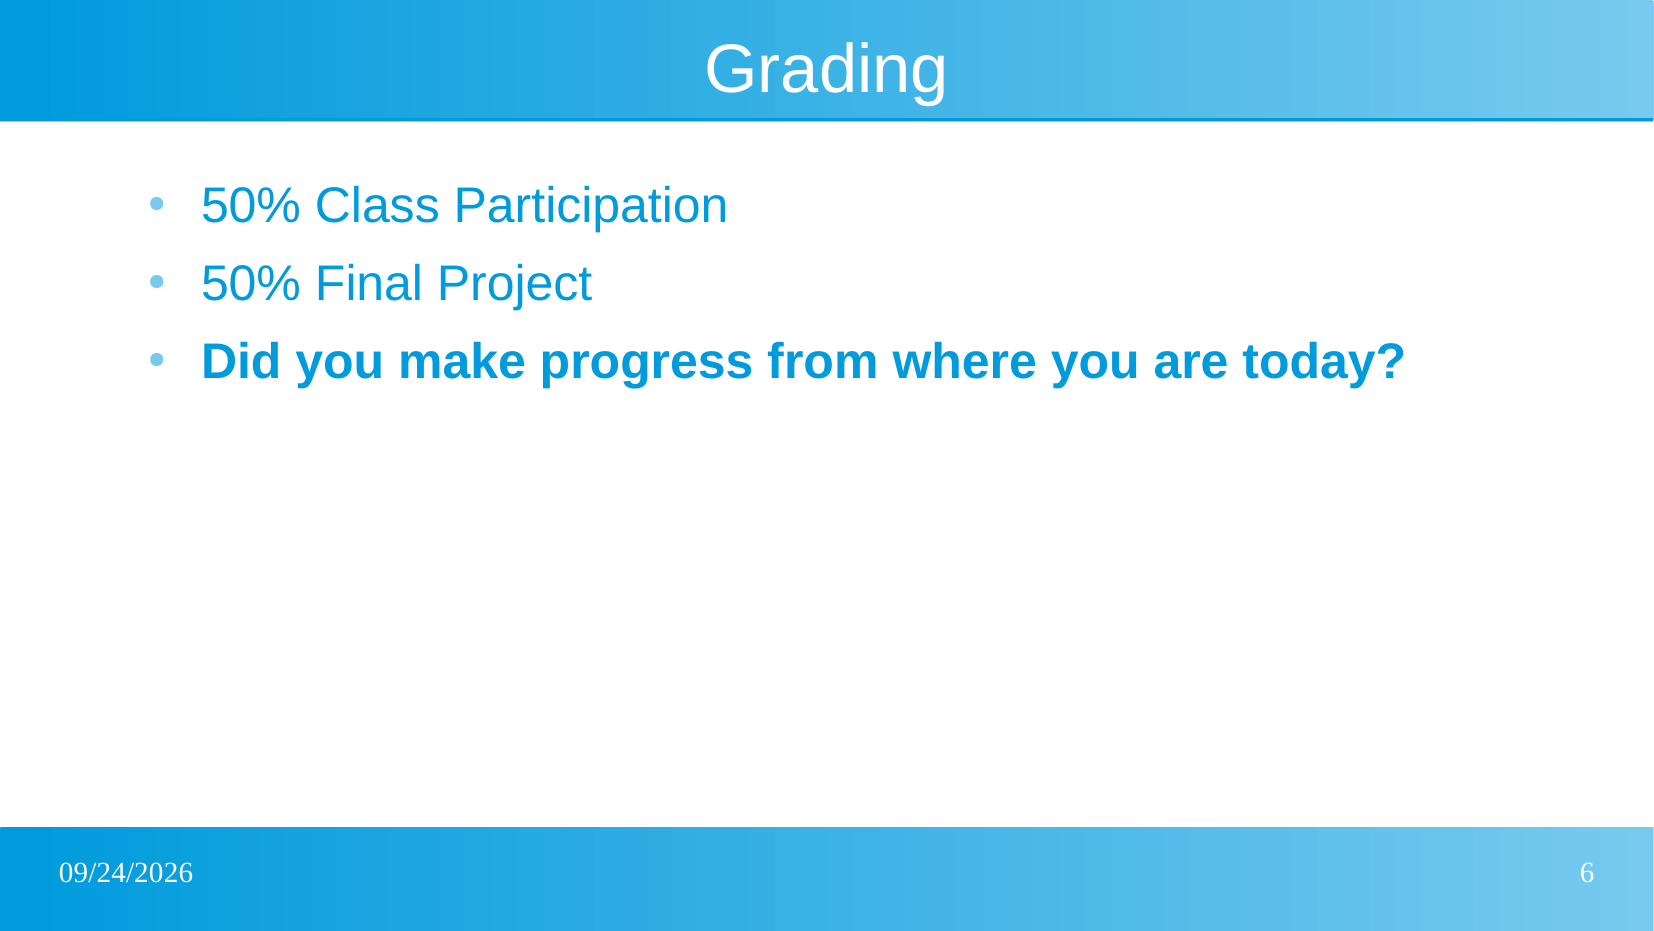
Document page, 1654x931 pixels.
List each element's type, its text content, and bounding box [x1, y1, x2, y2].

list 50% Class Participation 50% Final Project Did you make progress from where you are today? [130, 177, 1534, 768]
title Grading [59, 29, 1595, 108]
